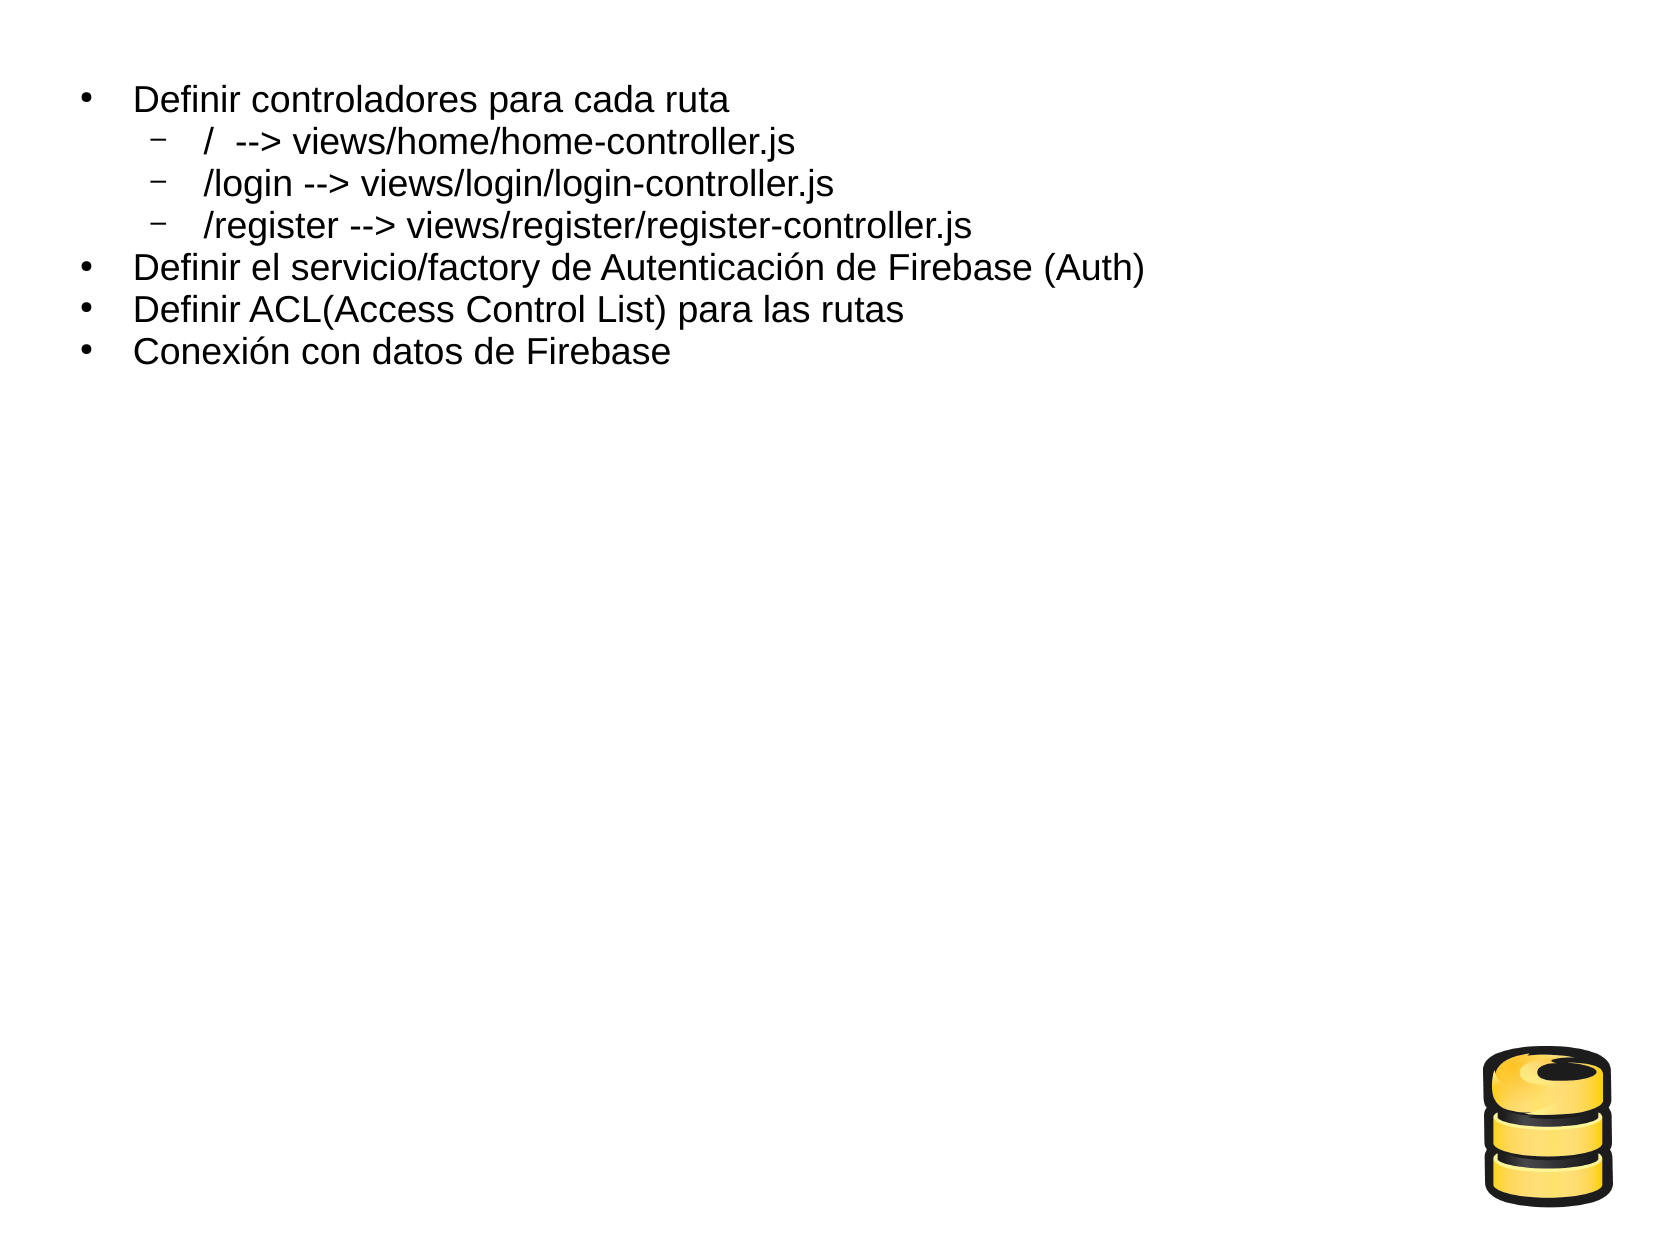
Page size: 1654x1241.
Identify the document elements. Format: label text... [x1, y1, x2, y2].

picture [1458, 1039, 1636, 1217]
text_box Definir controladores para cada ruta / --> views/home/home-controller.js /login --> views/login/login-controller.js /register --> views/register/register-controller.js Definir el servicio/factory de Autenticación de Firebase (Auth) Definir ACL(Access Control List) para las rutas Conexión con datos de Firebase [47, 70, 1520, 814]
